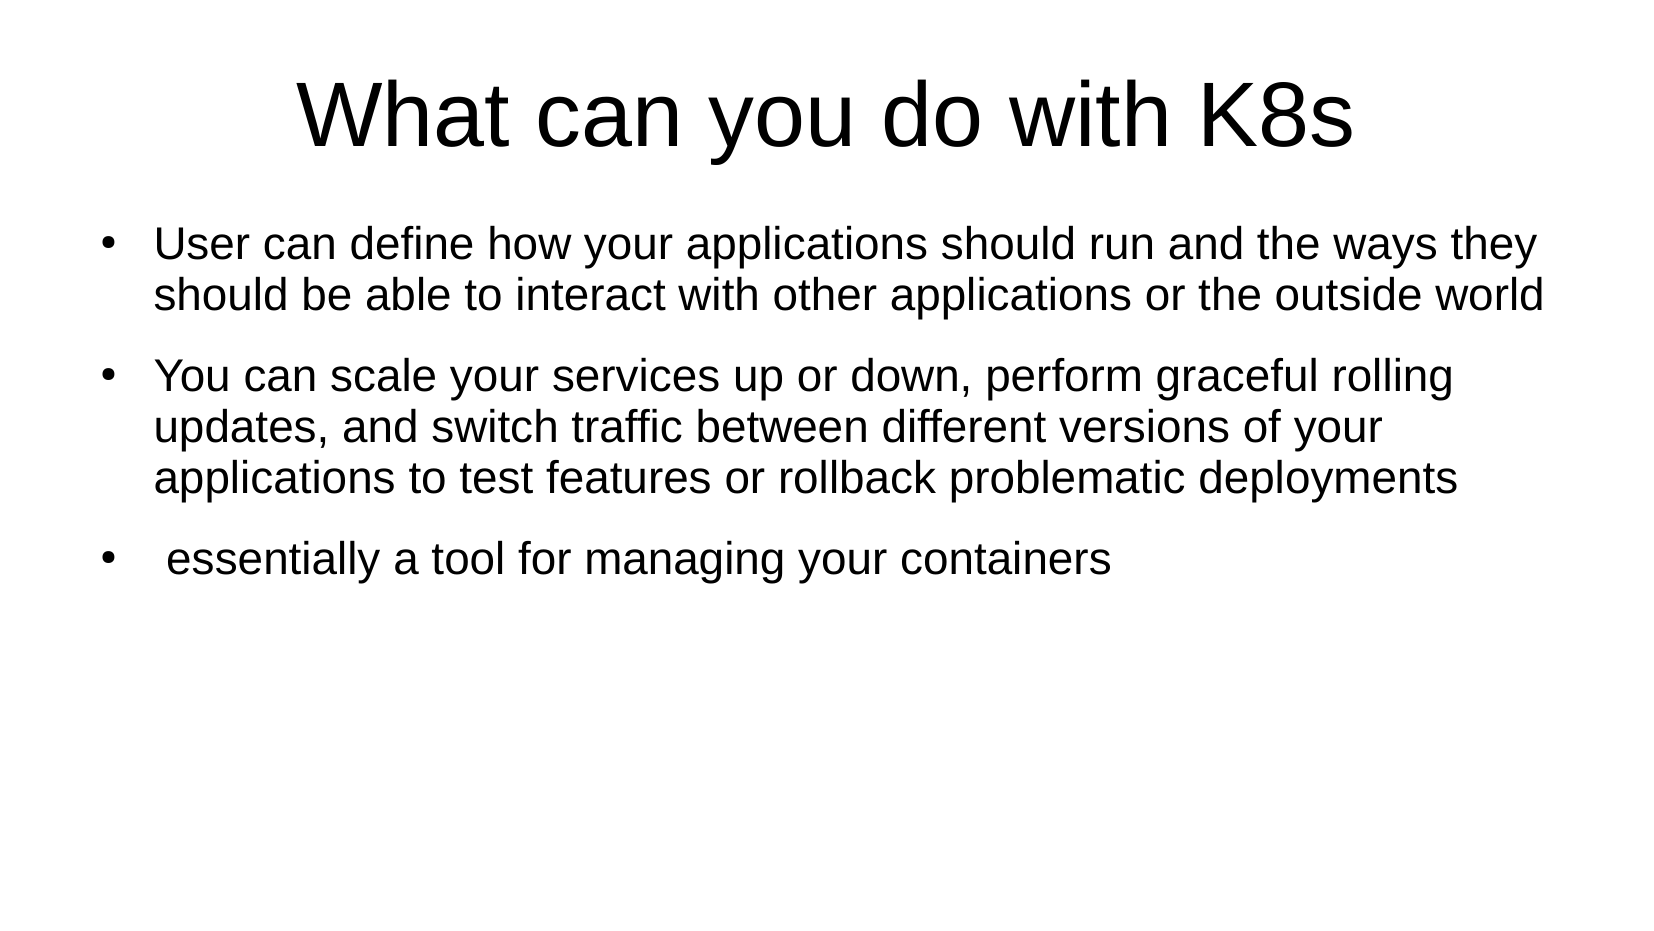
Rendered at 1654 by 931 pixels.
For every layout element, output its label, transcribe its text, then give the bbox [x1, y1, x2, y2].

title What can you do with K8s [82, 37, 1571, 193]
list User can define how your applications should run and the ways they should be able to interact with other applications or the outside world You can scale your services up or down, perform graceful rolling updates, and switch traffic between different versions of your applications to test features or rollback problematic deployments essentially a tool for managing your containers [82, 217, 1607, 898]
